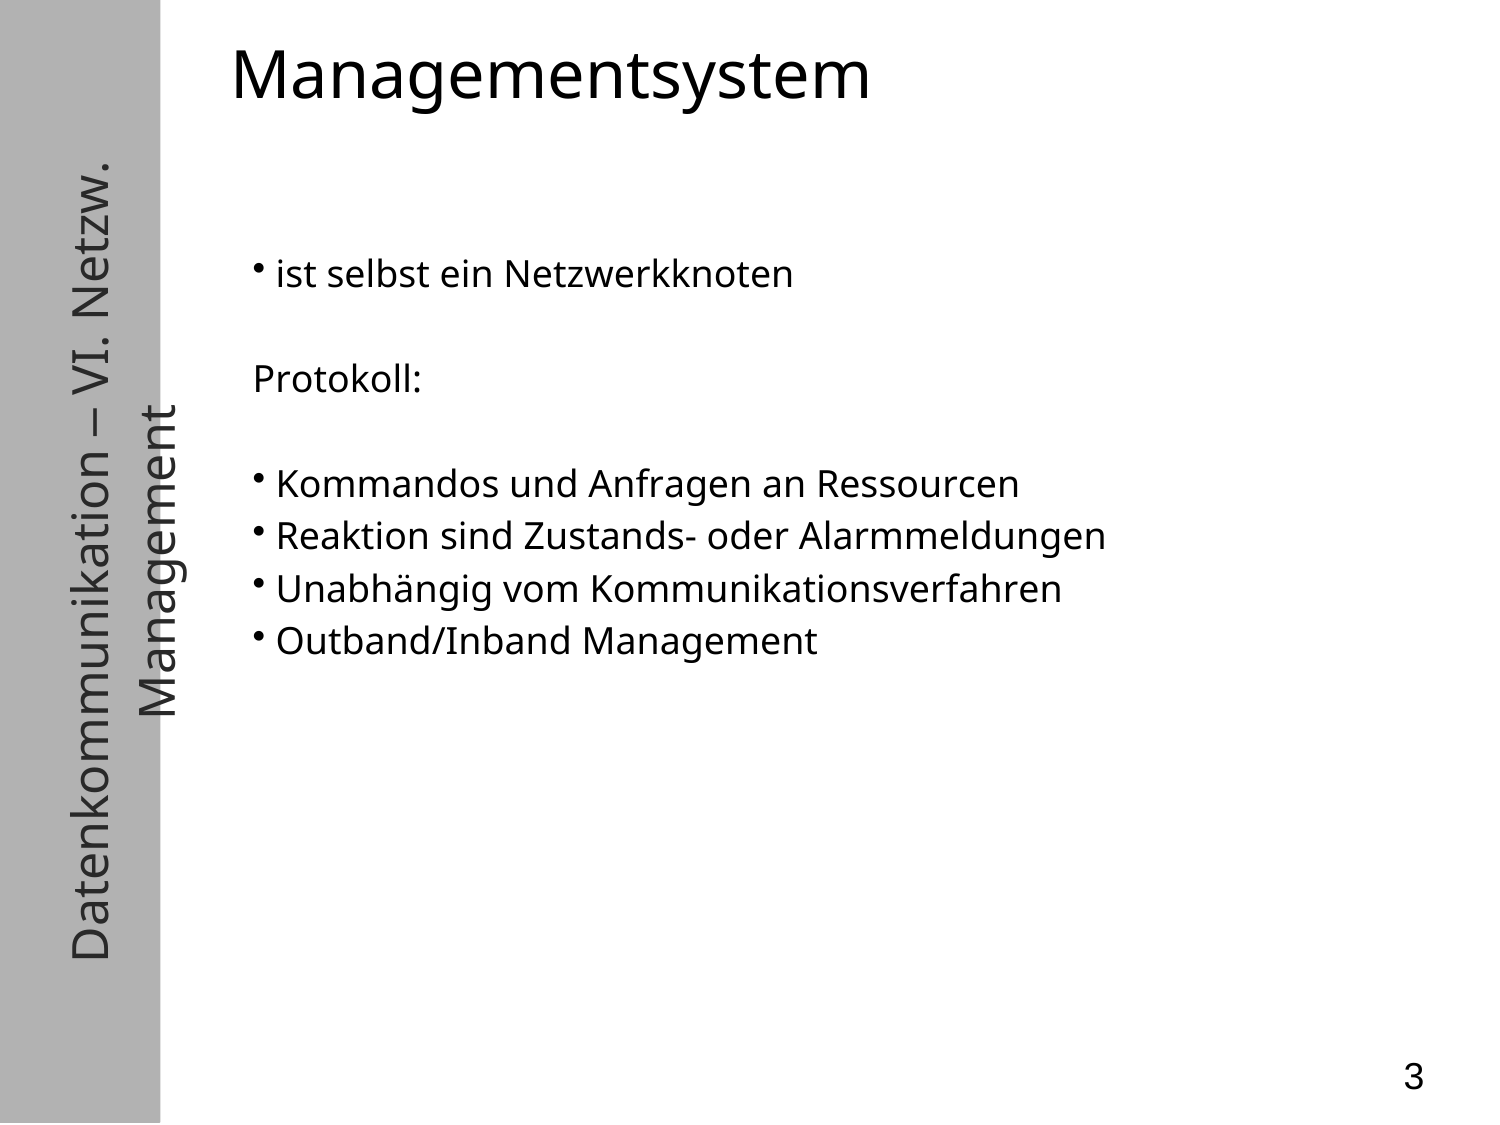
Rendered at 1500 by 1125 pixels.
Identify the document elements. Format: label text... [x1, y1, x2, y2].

text_box <number> [1403, 1056, 1479, 1106]
text_box ist selbst ein Netzwerkknoten Protokoll: Kommandos und Anfragen an Ressourcen Reaktion sind Zustands- oder Alarmmeldungen Unabhängig vom Kommunikationsverfahren Outband/Inband Management [237, 187, 1448, 695]
text_box Datenkommunikation – VI. Netzw. Management [47, 1, 178, 1124]
text_box Managementsystem [236, 25, 867, 121]
text_box [0, 0, 160, 1123]
